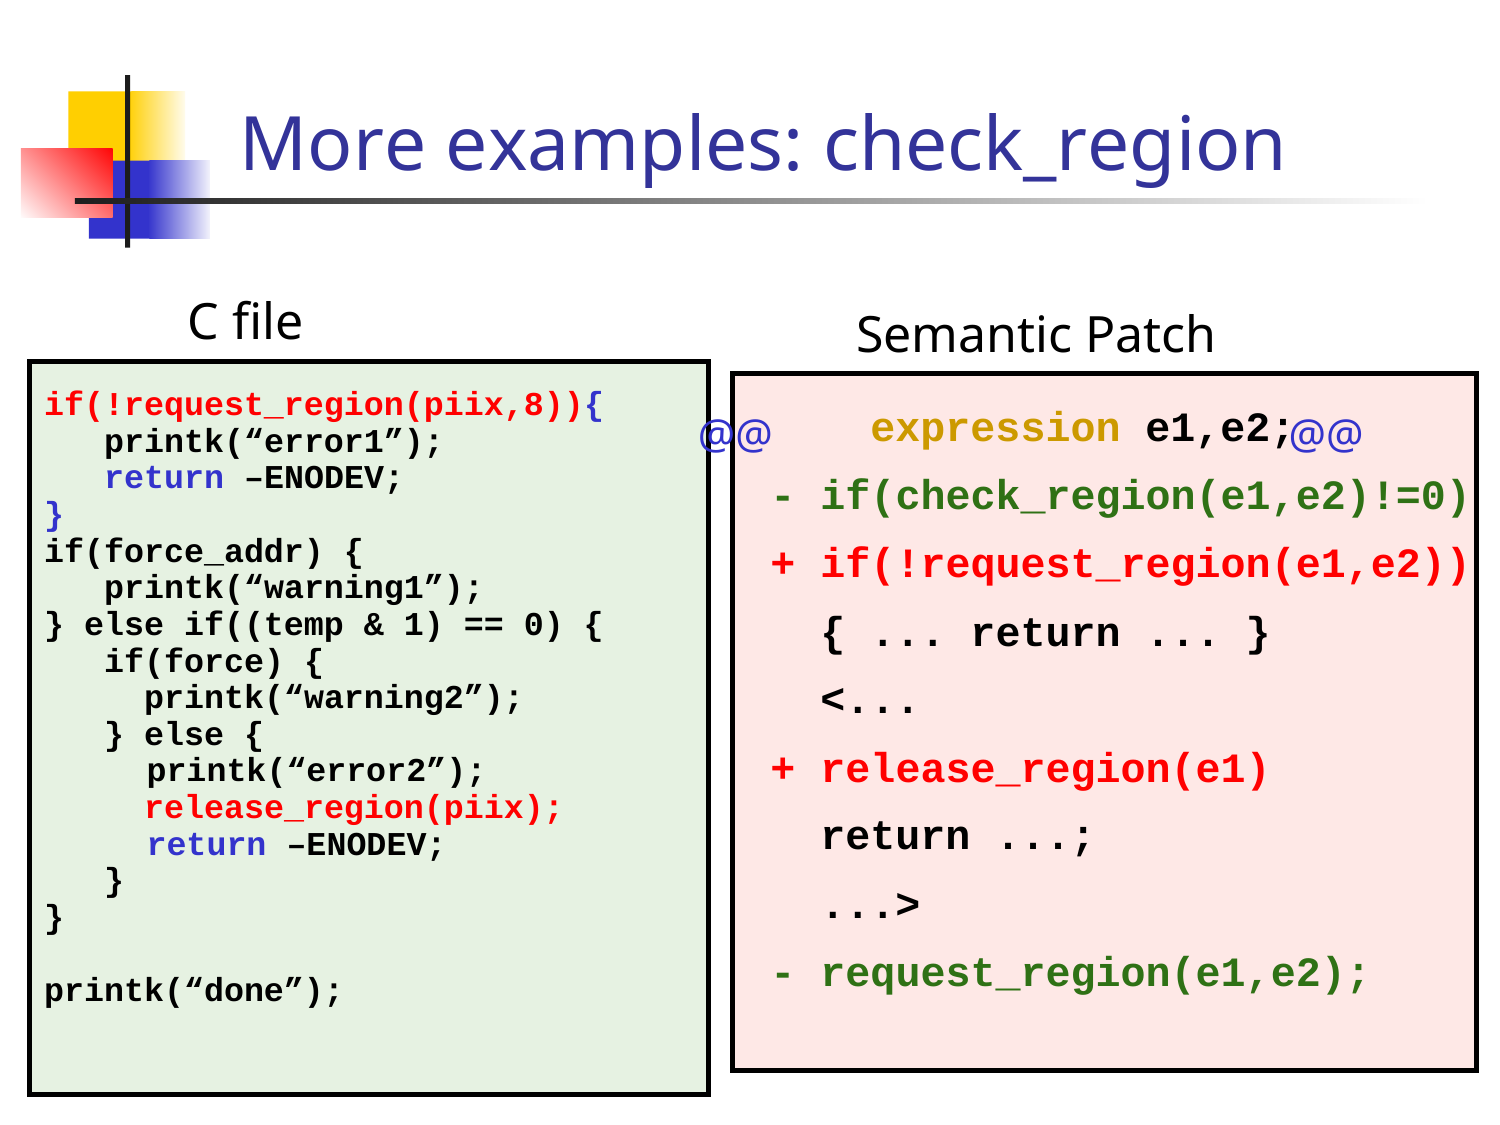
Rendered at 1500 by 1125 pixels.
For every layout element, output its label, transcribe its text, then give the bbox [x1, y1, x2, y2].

text_box [732, 373, 1477, 399]
text_box [29, 470, 709, 1095]
text_box [732, 470, 1477, 1071]
title More examples: check_region [224, 12, 1500, 200]
text_box expression e1,e2; - if(check_region(e1,e2)!=0) + if(!request_region(e1,e2)) { ... return ... } <... + release_region(e1) return ...; ...> - request_region(e1,e2); [755, 399, 1500, 1007]
text_box @@ [711, 430, 720, 442]
text_box C file [173, 278, 444, 363]
text_box @@ [703, 397, 913, 470]
text_box if(!request_region(piix,8)){ printk(“error1”); return –ENODEV; } if(force_addr) { printk(“warning1”); } else if((temp & 1) == 0) { if(force) { printk(“warning2”); } else { printk(“error2”); release_region(piix); return –ENODEV; } } printk(“done”); [29, 385, 703, 1015]
text_box @@ [1273, 397, 1500, 470]
text_box [29, 361, 709, 397]
text_box Semantic Patch [841, 290, 1357, 375]
